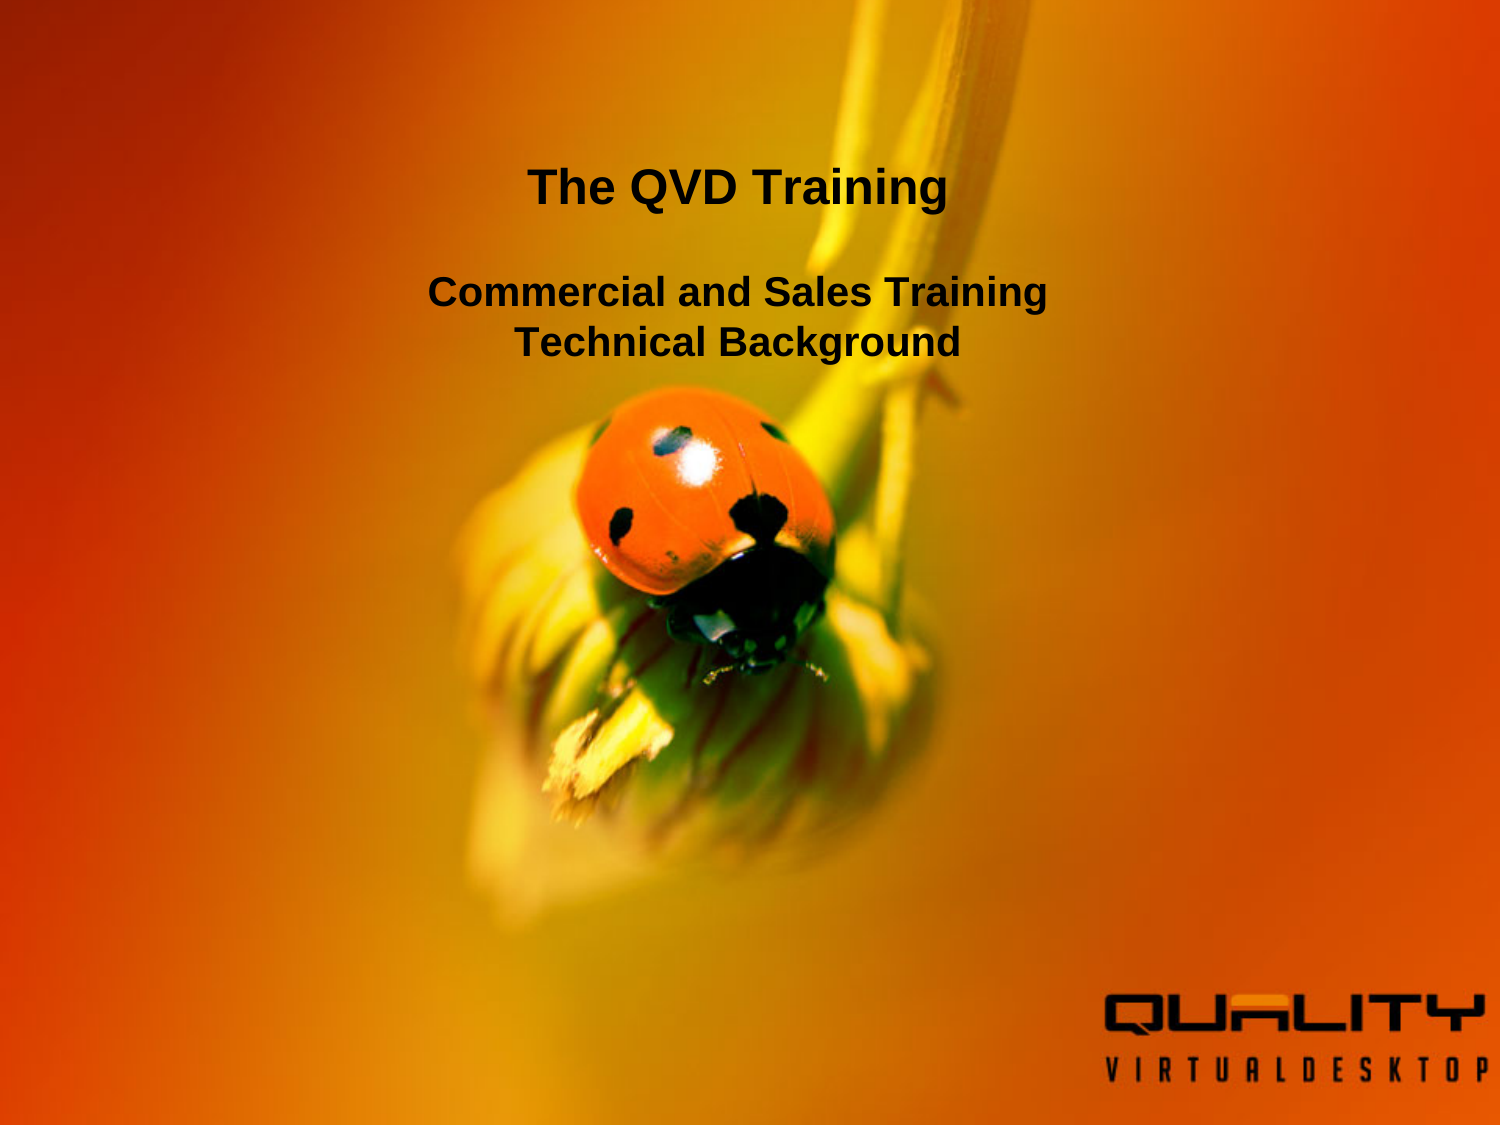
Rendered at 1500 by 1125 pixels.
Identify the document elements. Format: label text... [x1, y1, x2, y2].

text_box The QVD Training Commercial and Sales Training Technical Background [289, 101, 1187, 373]
picture [0, 0, 1500, 1125]
